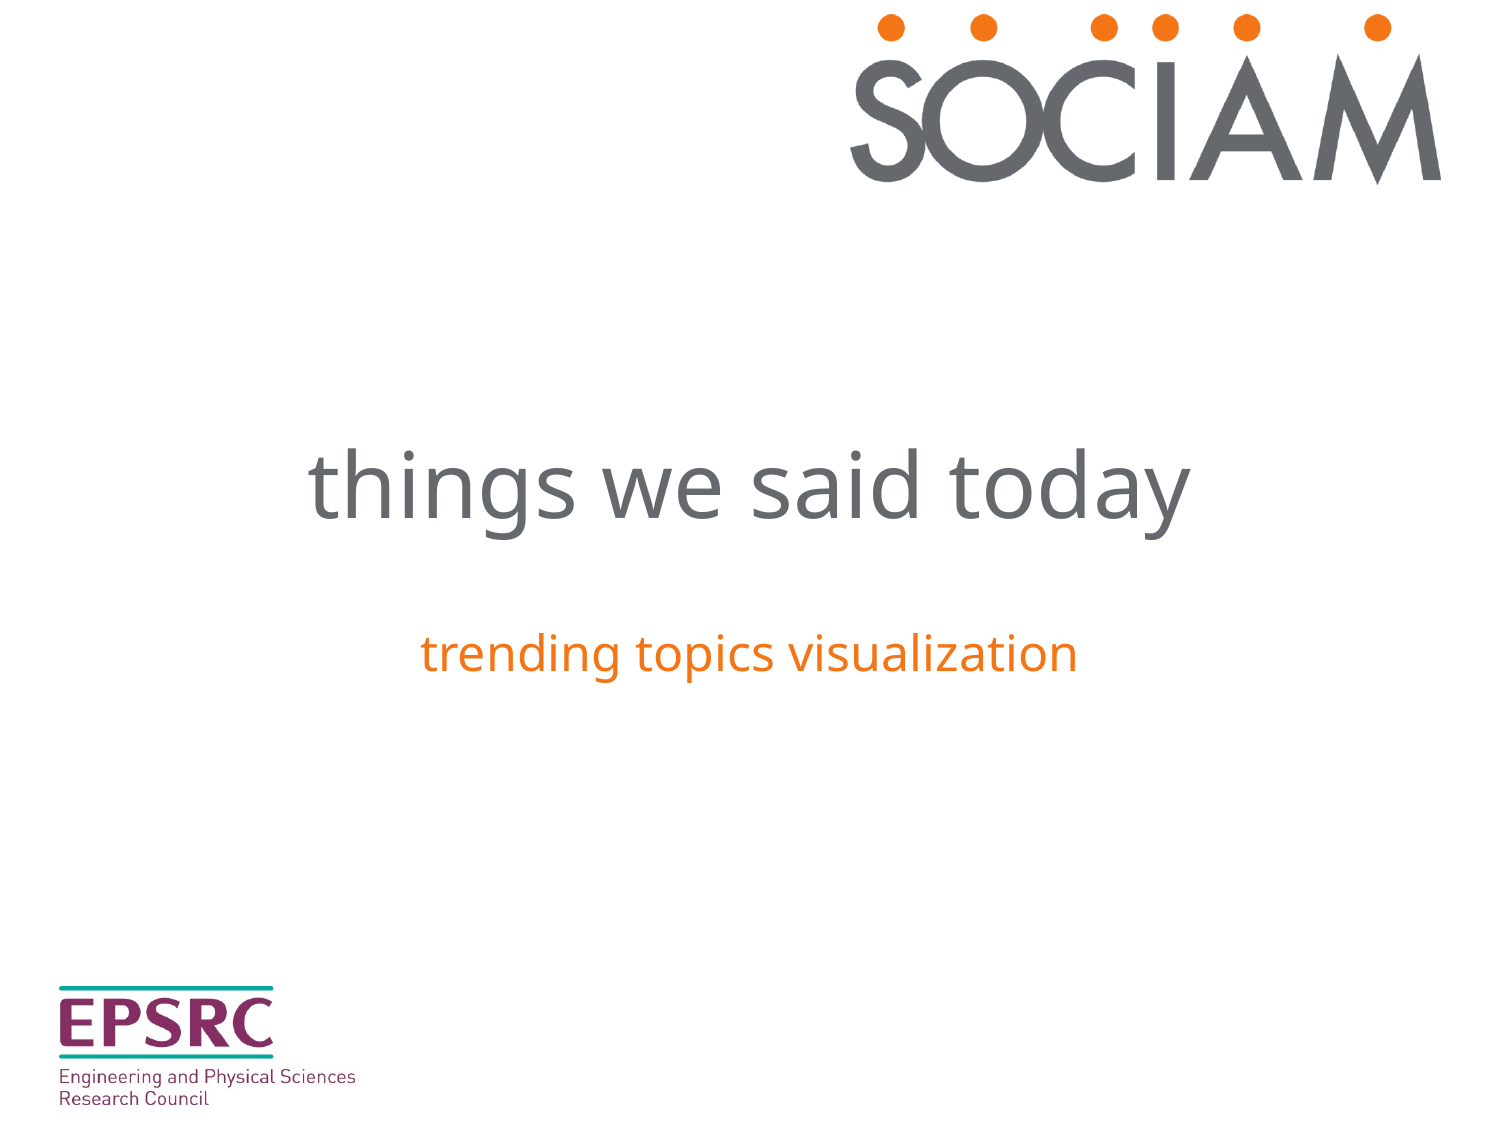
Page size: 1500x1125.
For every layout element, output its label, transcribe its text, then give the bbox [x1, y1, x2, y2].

subtitle trending topics visualization [59, 614, 1441, 792]
title things we said today [41, 295, 1459, 669]
picture [59, 986, 355, 1105]
picture [850, 14, 1441, 185]
